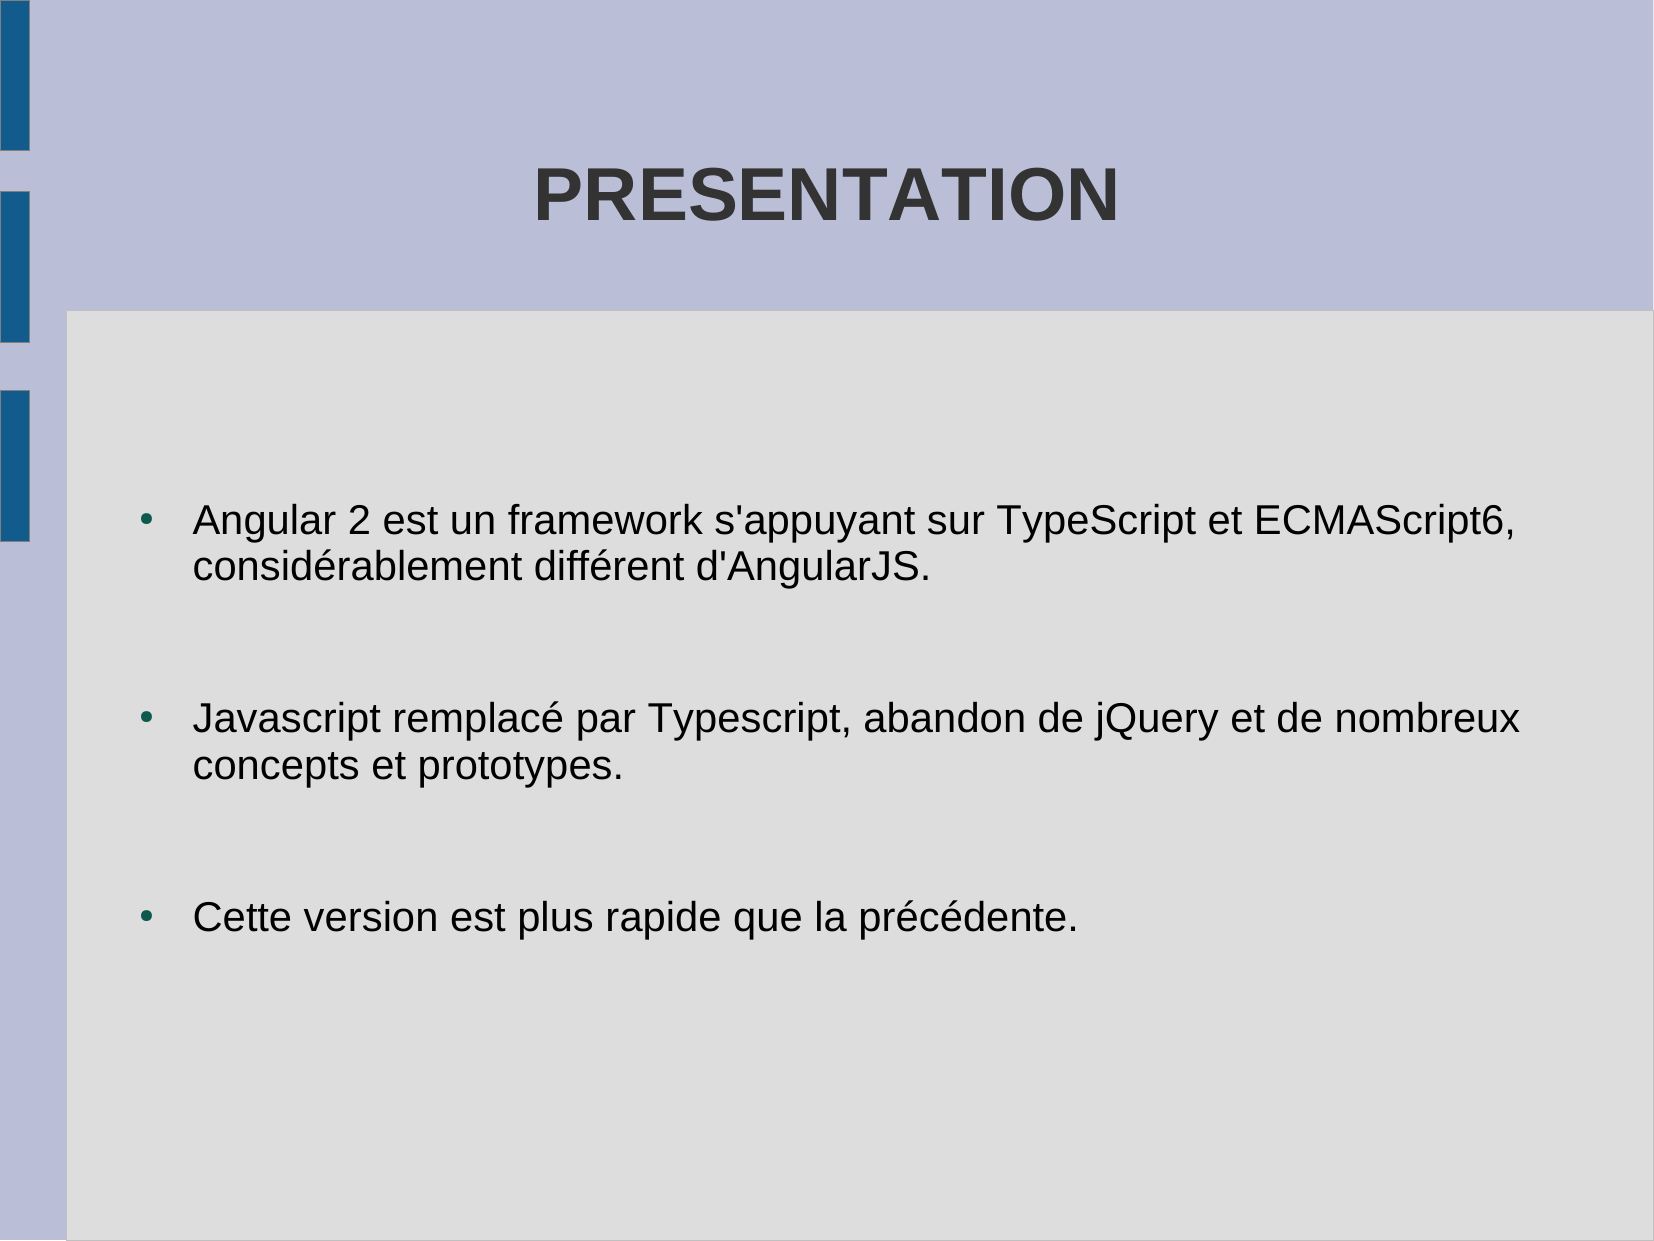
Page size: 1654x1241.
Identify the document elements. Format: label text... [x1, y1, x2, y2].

title PRESENTATION [121, 91, 1534, 299]
list Angular 2 est un framework s'appuyant sur TypeScript et ECMAScript6, considérablement différent d'AngularJS. Javascript remplacé par Typescript, abandon de jQuery et de nombreux concepts et prototypes. Cette version est plus rapide que la précédente. [121, 344, 1534, 1127]
